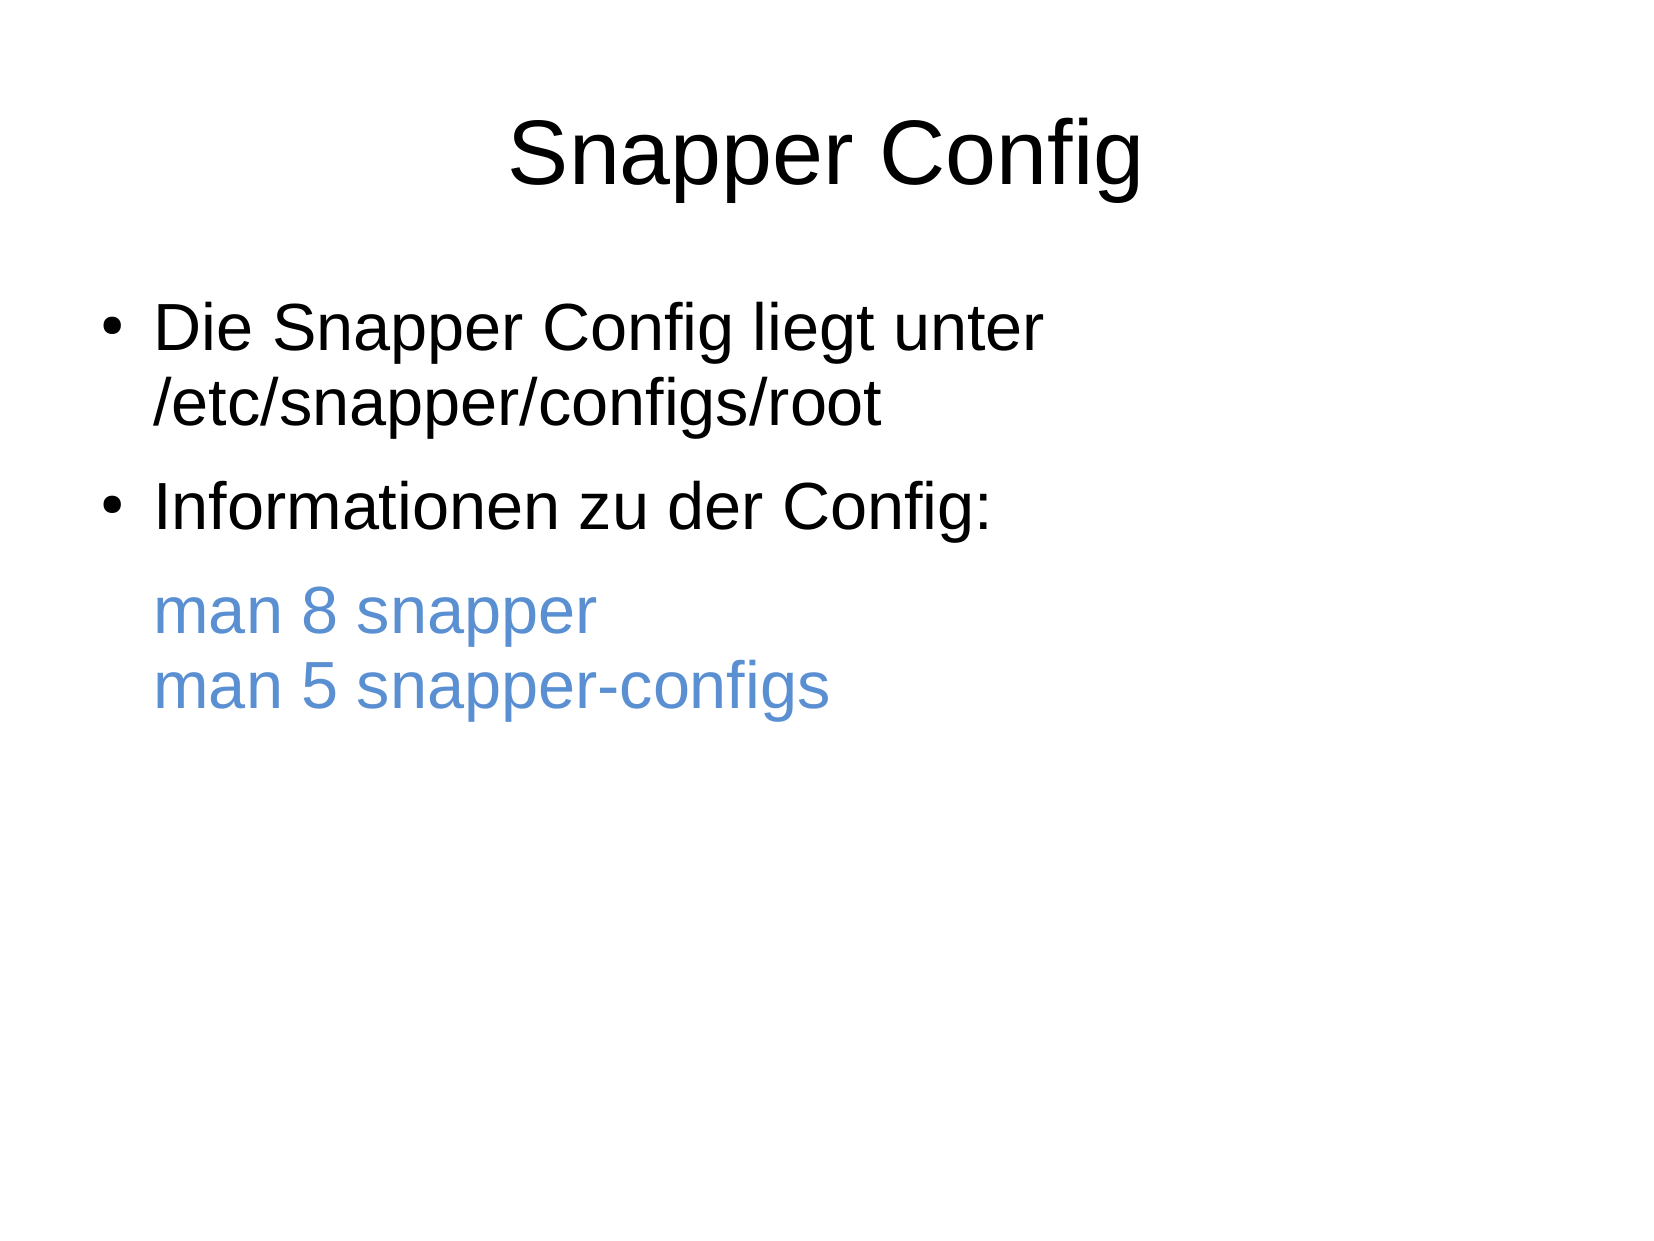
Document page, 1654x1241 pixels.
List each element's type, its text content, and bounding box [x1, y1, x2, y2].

list Die Snapper Config liegt unter /etc/snapper/configs/root Informationen zu der Config: man 8 snapper man 5 snapper-configs [82, 290, 1571, 1010]
title Snapper Config [82, 49, 1571, 257]
